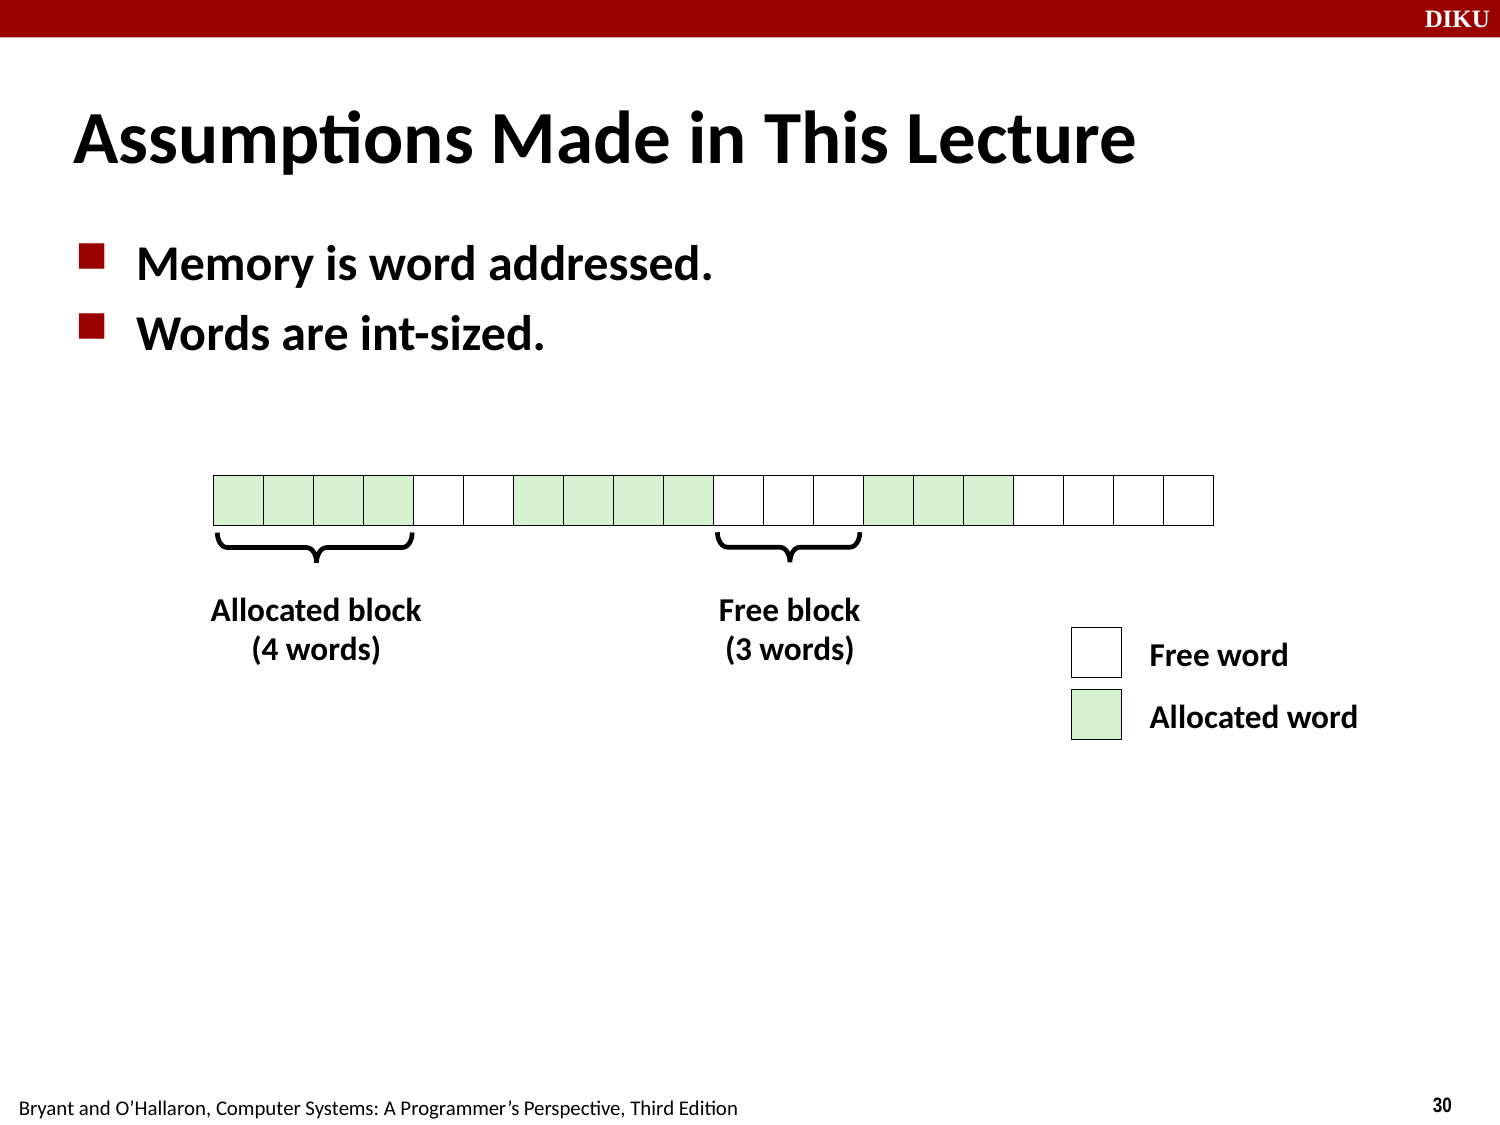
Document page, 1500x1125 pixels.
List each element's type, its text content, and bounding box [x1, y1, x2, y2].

text_box Assumptions Made in This Lecture [58, 71, 1304, 197]
text_box [1071, 689, 1122, 740]
text_box Memory is word addressed. Words are int-sized. [65, 223, 1361, 1039]
text_box [1071, 627, 1122, 677]
text_box Allocated word [1134, 689, 1374, 745]
text_box [213, 474, 1214, 525]
text_box Allocated block (4 words) [195, 582, 437, 677]
text_box Free word [1134, 627, 1305, 683]
text_box Free block (3 words) [704, 582, 876, 677]
